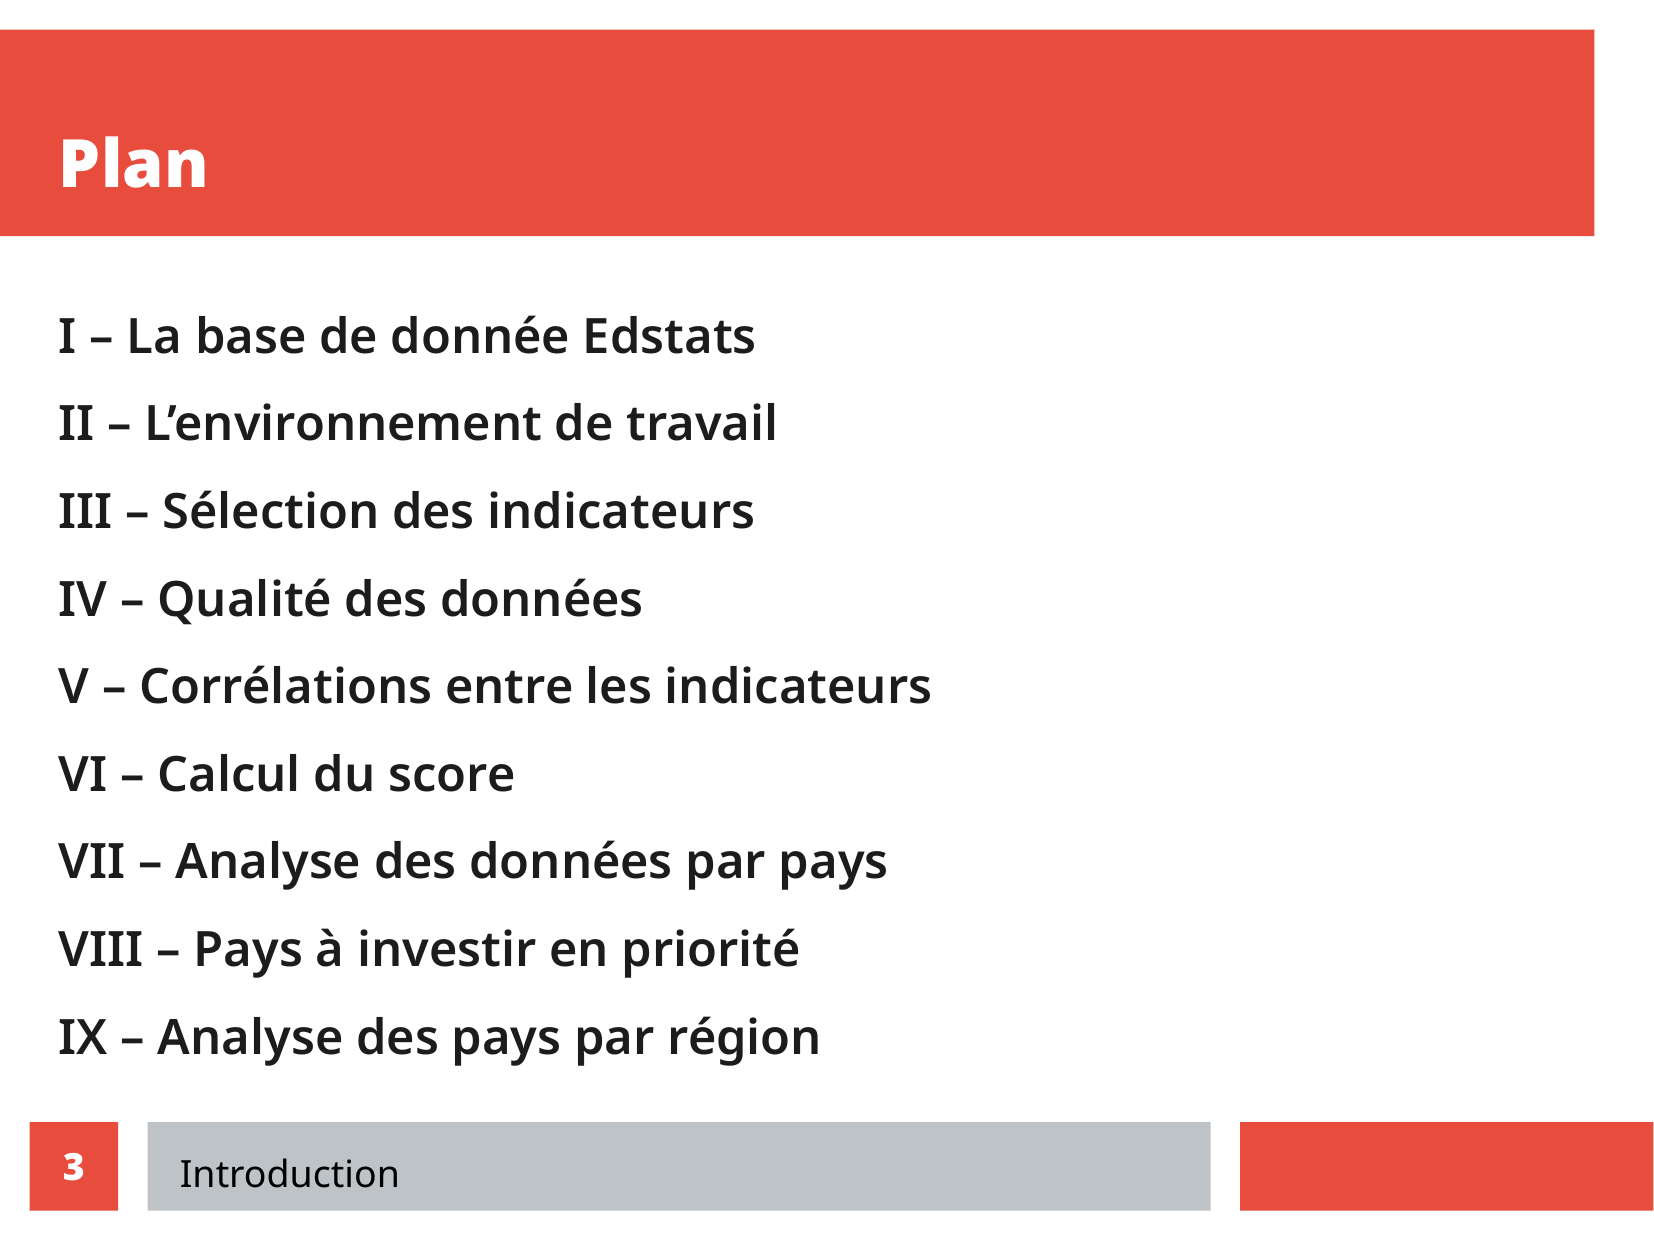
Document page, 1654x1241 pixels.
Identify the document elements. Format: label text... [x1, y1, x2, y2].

list I – La base de donnée Edstats II – L’environnement de travail III – Sélection des indicateurs IV – Qualité des données V – Corrélations entre les indicateurs VI – Calcul du score VII – Analyse des données par pays VIII – Pays à investir en priorité IX – Analyse des pays par région [59, 301, 1565, 1069]
title Plan [59, 59, 1595, 207]
text_box Introduction [165, 1140, 422, 1199]
